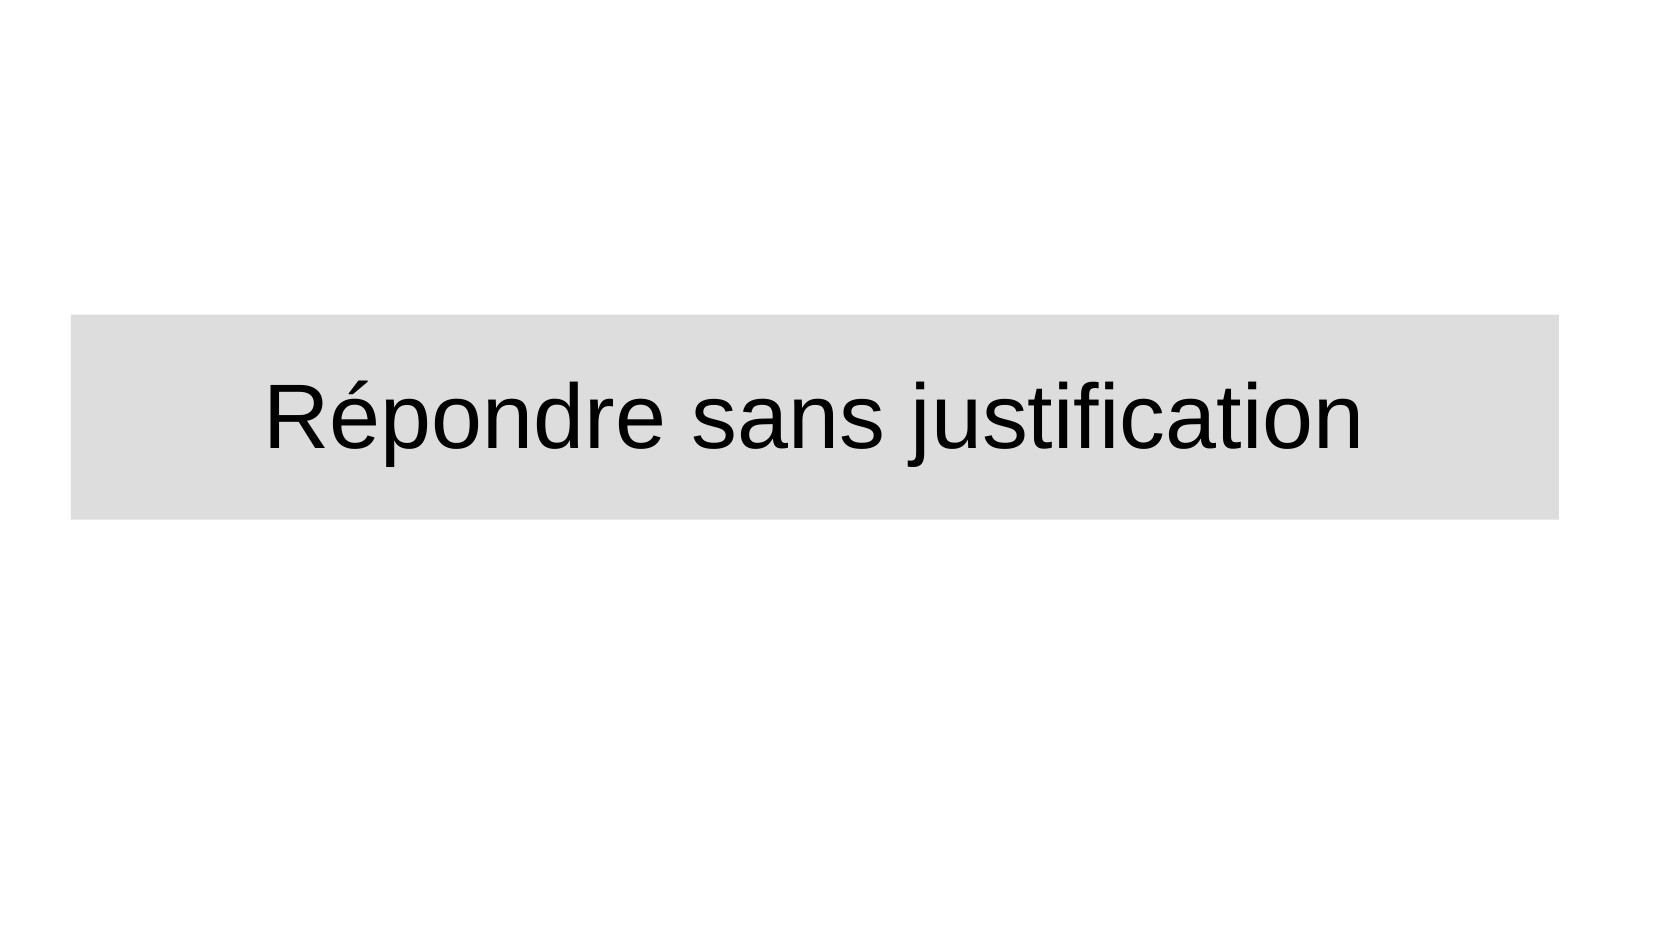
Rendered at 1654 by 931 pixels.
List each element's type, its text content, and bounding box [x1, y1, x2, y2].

title Répondre sans justification [70, 314, 1559, 520]
